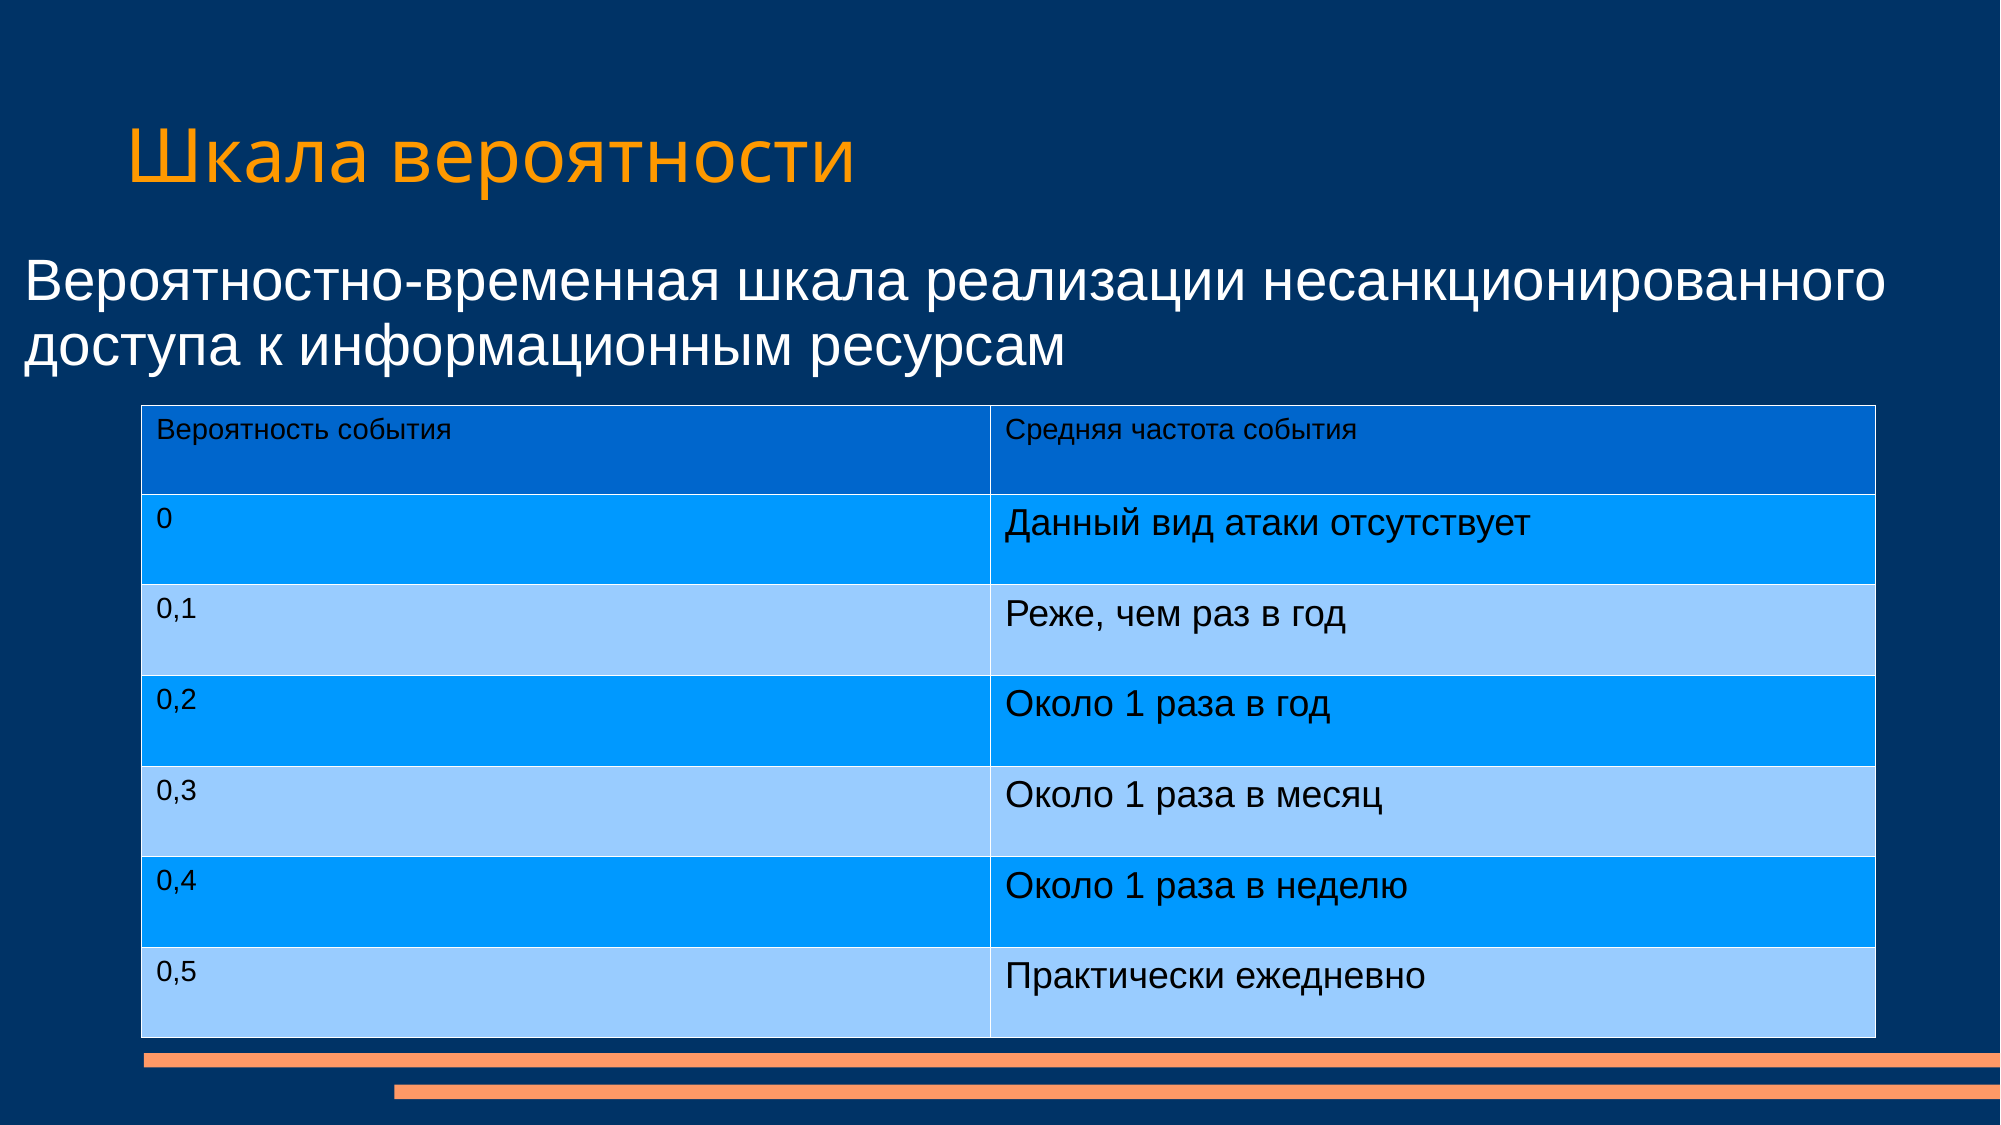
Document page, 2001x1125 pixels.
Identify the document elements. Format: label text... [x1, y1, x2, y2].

table_header Вероятность события [142, 406, 990, 494]
table_cell 0,2 [142, 676, 990, 766]
table_cell 0,3 [142, 767, 990, 856]
table_cell Данный вид атаки отсутствует [991, 495, 1875, 584]
table_cell Около 1 раза в год [991, 676, 1875, 766]
table_cell 0,1 [142, 585, 990, 675]
table_cell 0,5 [142, 948, 990, 1037]
title Шкала вероятности [111, 99, 1522, 239]
table_cell 0,4 [142, 857, 990, 947]
table_cell 0 [142, 495, 990, 584]
table_cell Около 1 раза в месяц [991, 767, 1875, 856]
table_header Средняя частота события [991, 406, 1875, 494]
text_box Вероятностно-временная шкала реализации несанкционированного доступа к информационным ресурсам [10, 239, 1981, 474]
table_cell Практически ежедневно [991, 948, 1875, 1037]
table_cell Реже, чем раз в год [991, 585, 1875, 675]
table_cell Около 1 раза в неделю [991, 857, 1875, 947]
